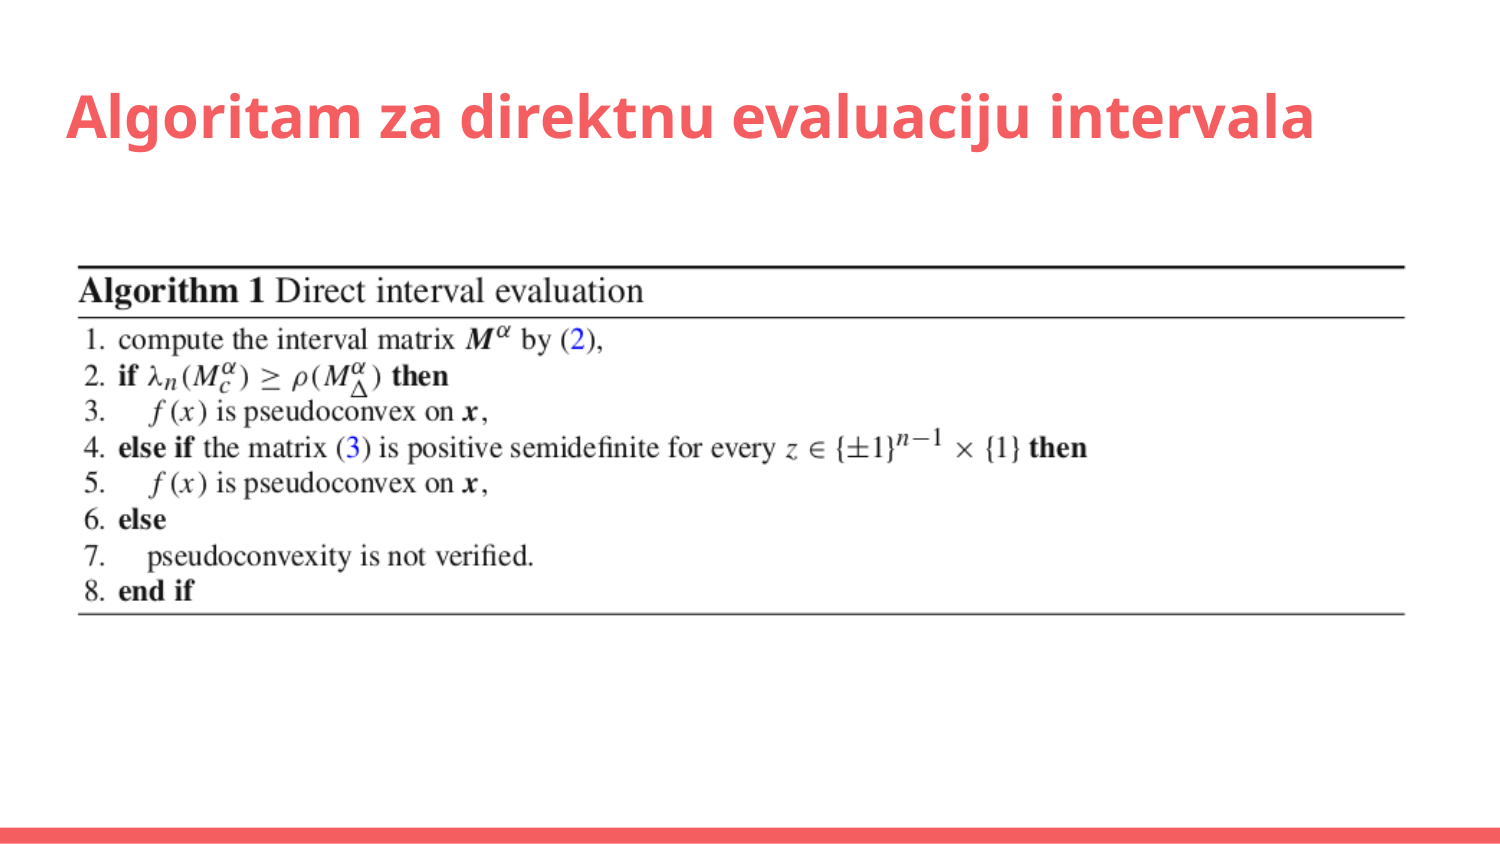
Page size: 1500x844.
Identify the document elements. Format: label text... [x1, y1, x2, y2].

picture [51, 219, 1449, 655]
title Algoritam za direktnu evaluaciju intervala [51, 64, 1449, 167]
